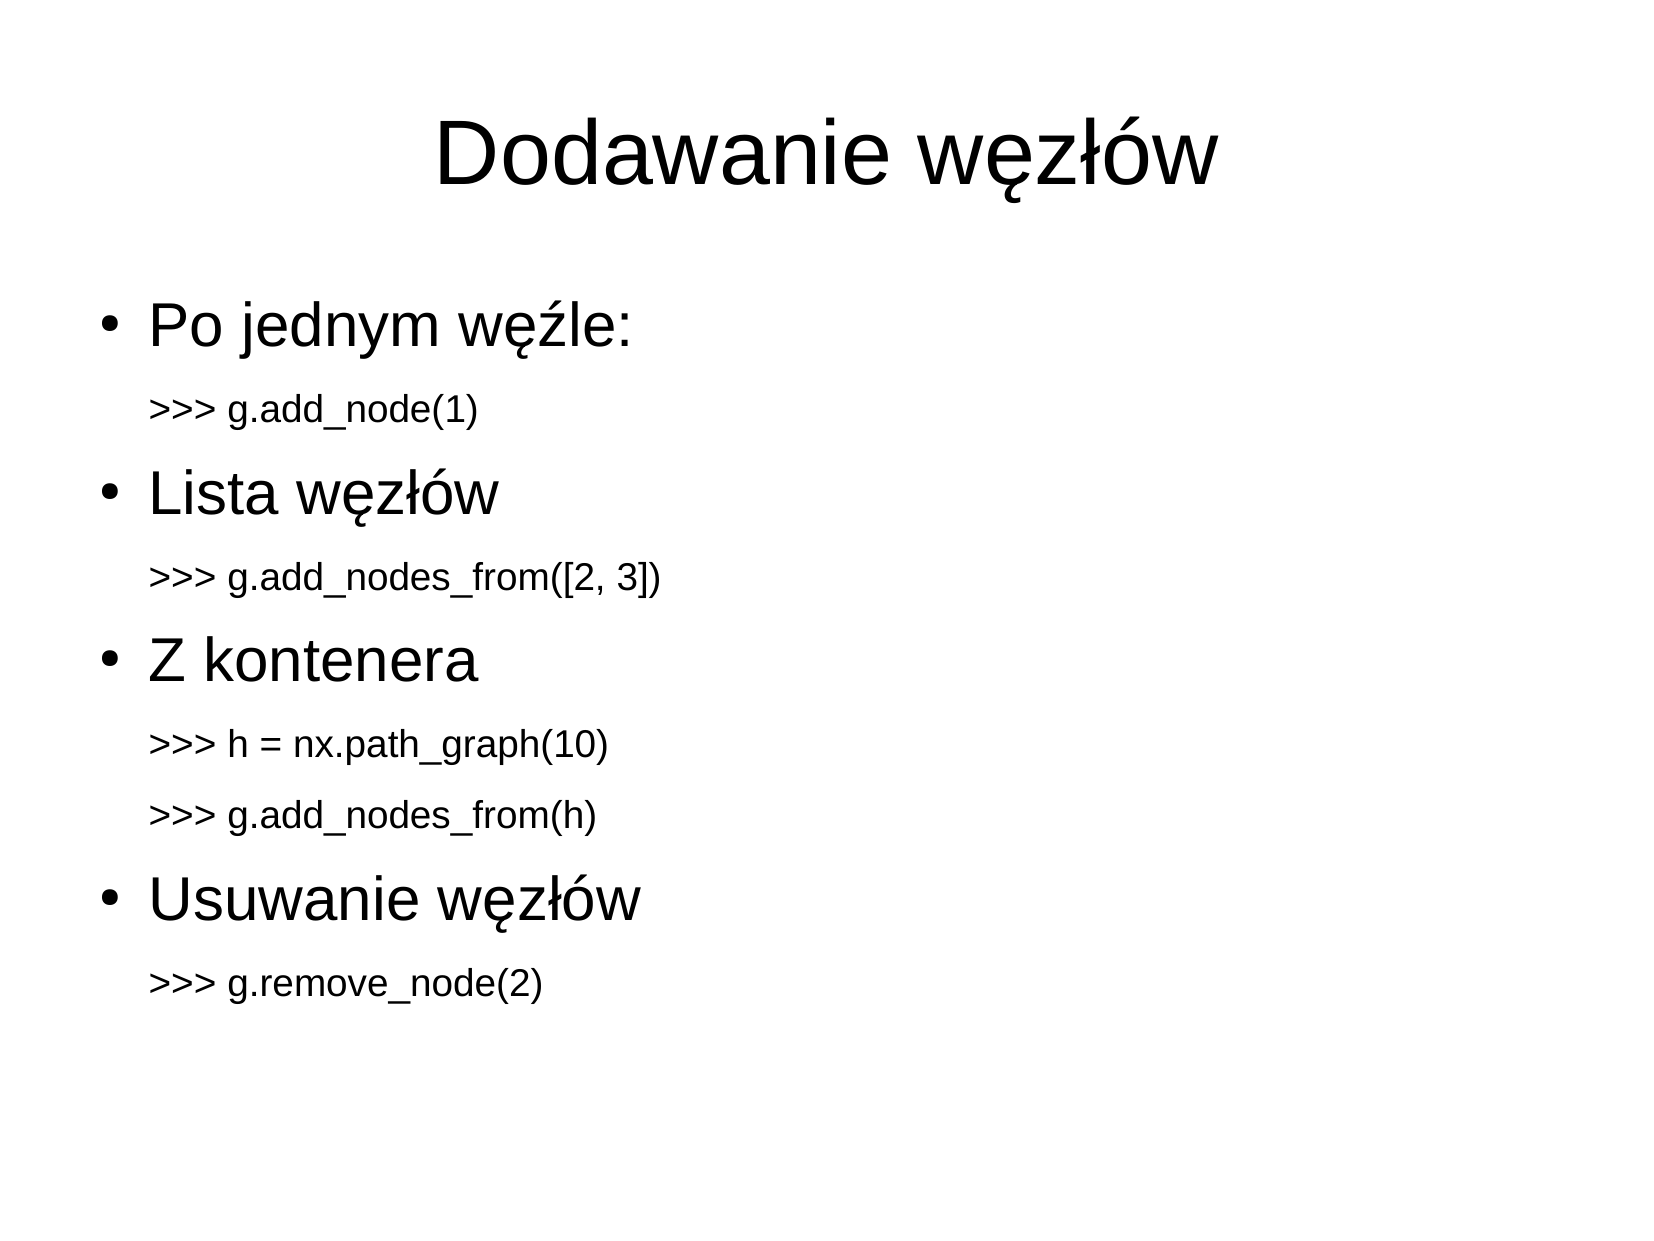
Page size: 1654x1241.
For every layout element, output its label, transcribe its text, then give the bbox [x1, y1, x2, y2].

list Po jednym węźle: >>> g.add_node(1) Lista węzłów >>> g.add_nodes_from([2, 3]) Z kontenera >>> h = nx.path_graph(10) >>> g.add_nodes_from(h) Usuwanie węzłów >>> g.remove_node(2) [82, 290, 1571, 1010]
title Dodawanie węzłów [82, 49, 1571, 257]
